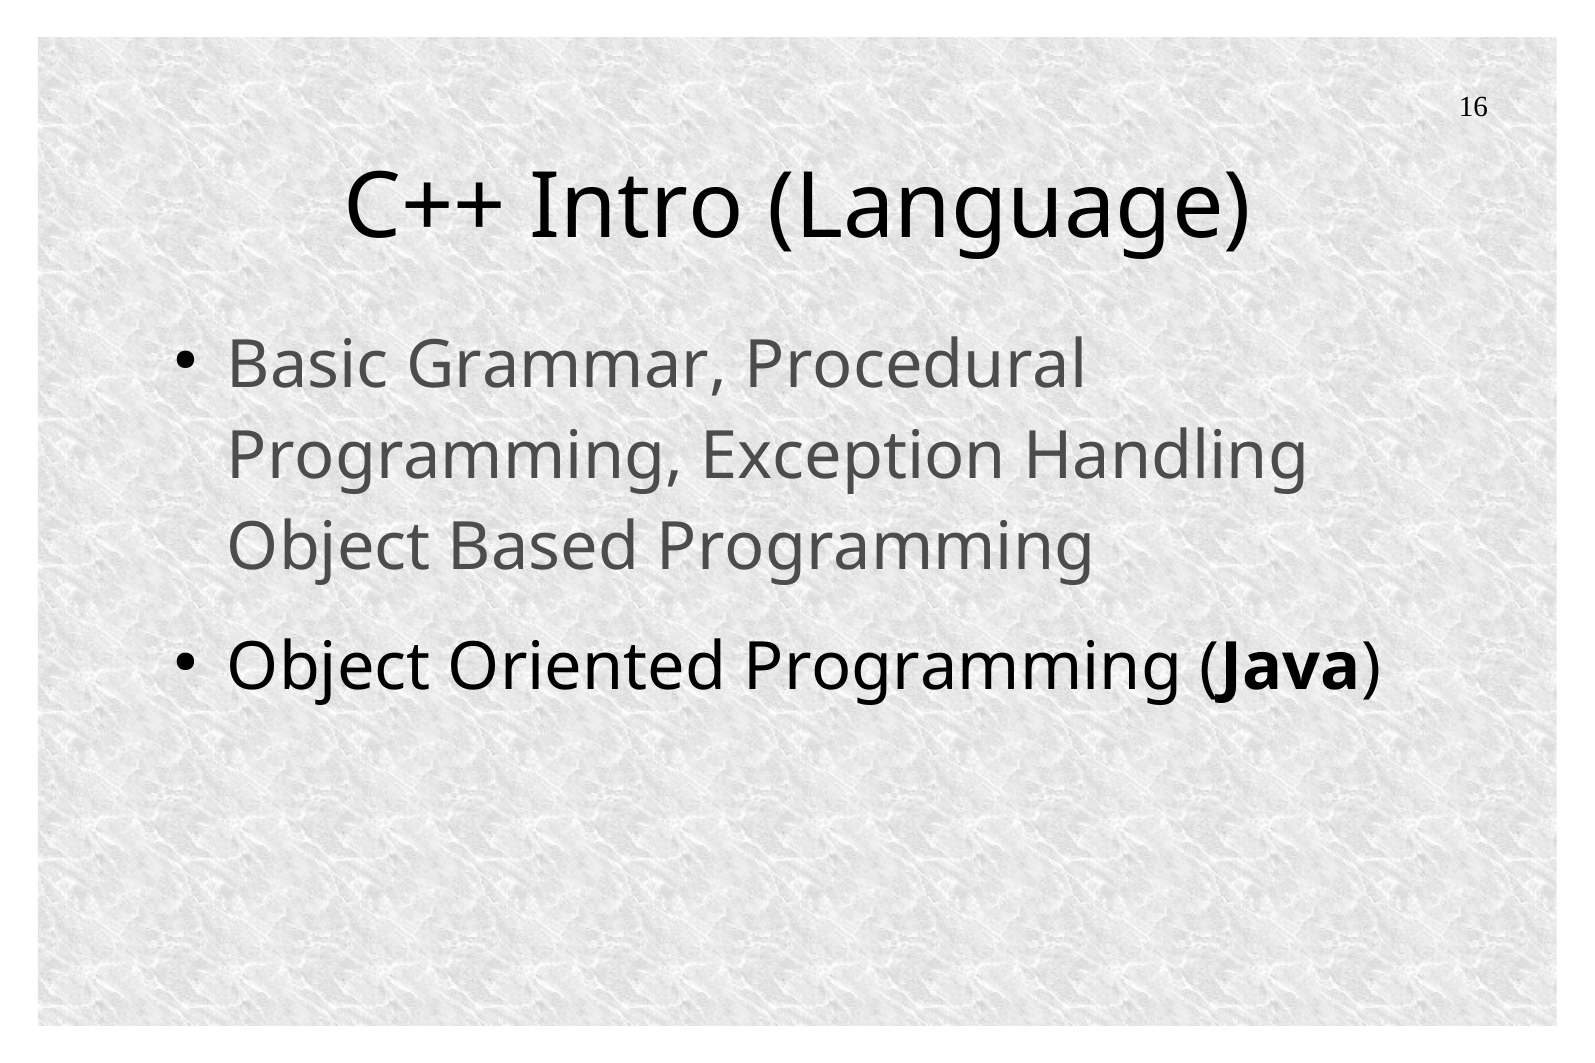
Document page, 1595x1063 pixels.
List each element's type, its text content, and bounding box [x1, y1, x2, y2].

list Basic Grammar, Procedural Programming, Exception Handling Object Based Programming Object Oriented Programming (Java) [155, 316, 1515, 939]
title C++ Intro (Language) [149, 119, 1447, 285]
picture [37, 37, 1557, 1026]
